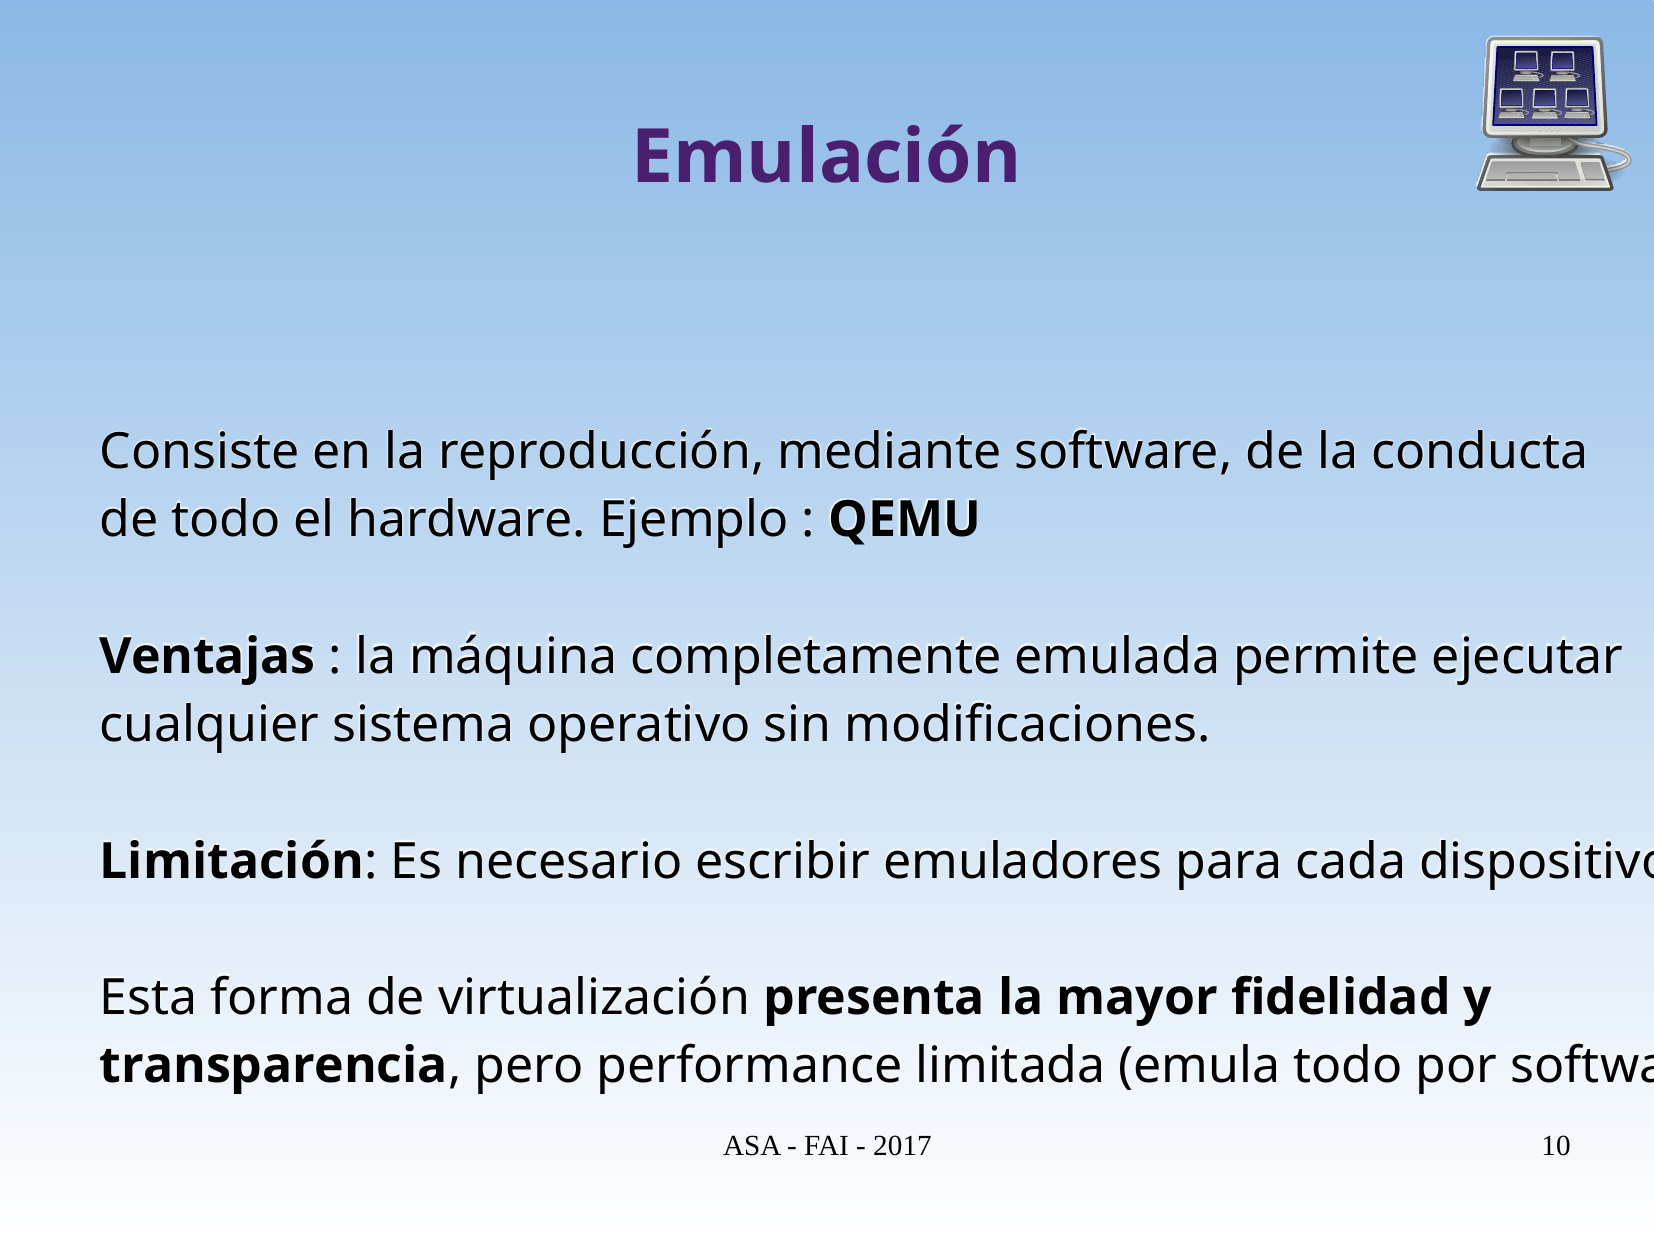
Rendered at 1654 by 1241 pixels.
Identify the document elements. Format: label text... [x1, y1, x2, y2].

text_box Consiste en la reproducción, mediante software, de la conducta de todo el hardware. Ejemplo : QEMU Ventajas : la máquina completamente emulada permite ejecutar cualquier sistema operativo sin modificaciones. Limitación: Es necesario escribir emuladores para cada dispositivo. Esta forma de virtualización presenta la mayor fidelidad y transparencia, pero performance limitada (emula todo por software). [84, 260, 1650, 1066]
picture [1473, 33, 1636, 195]
title Emulación [82, 49, 1571, 257]
